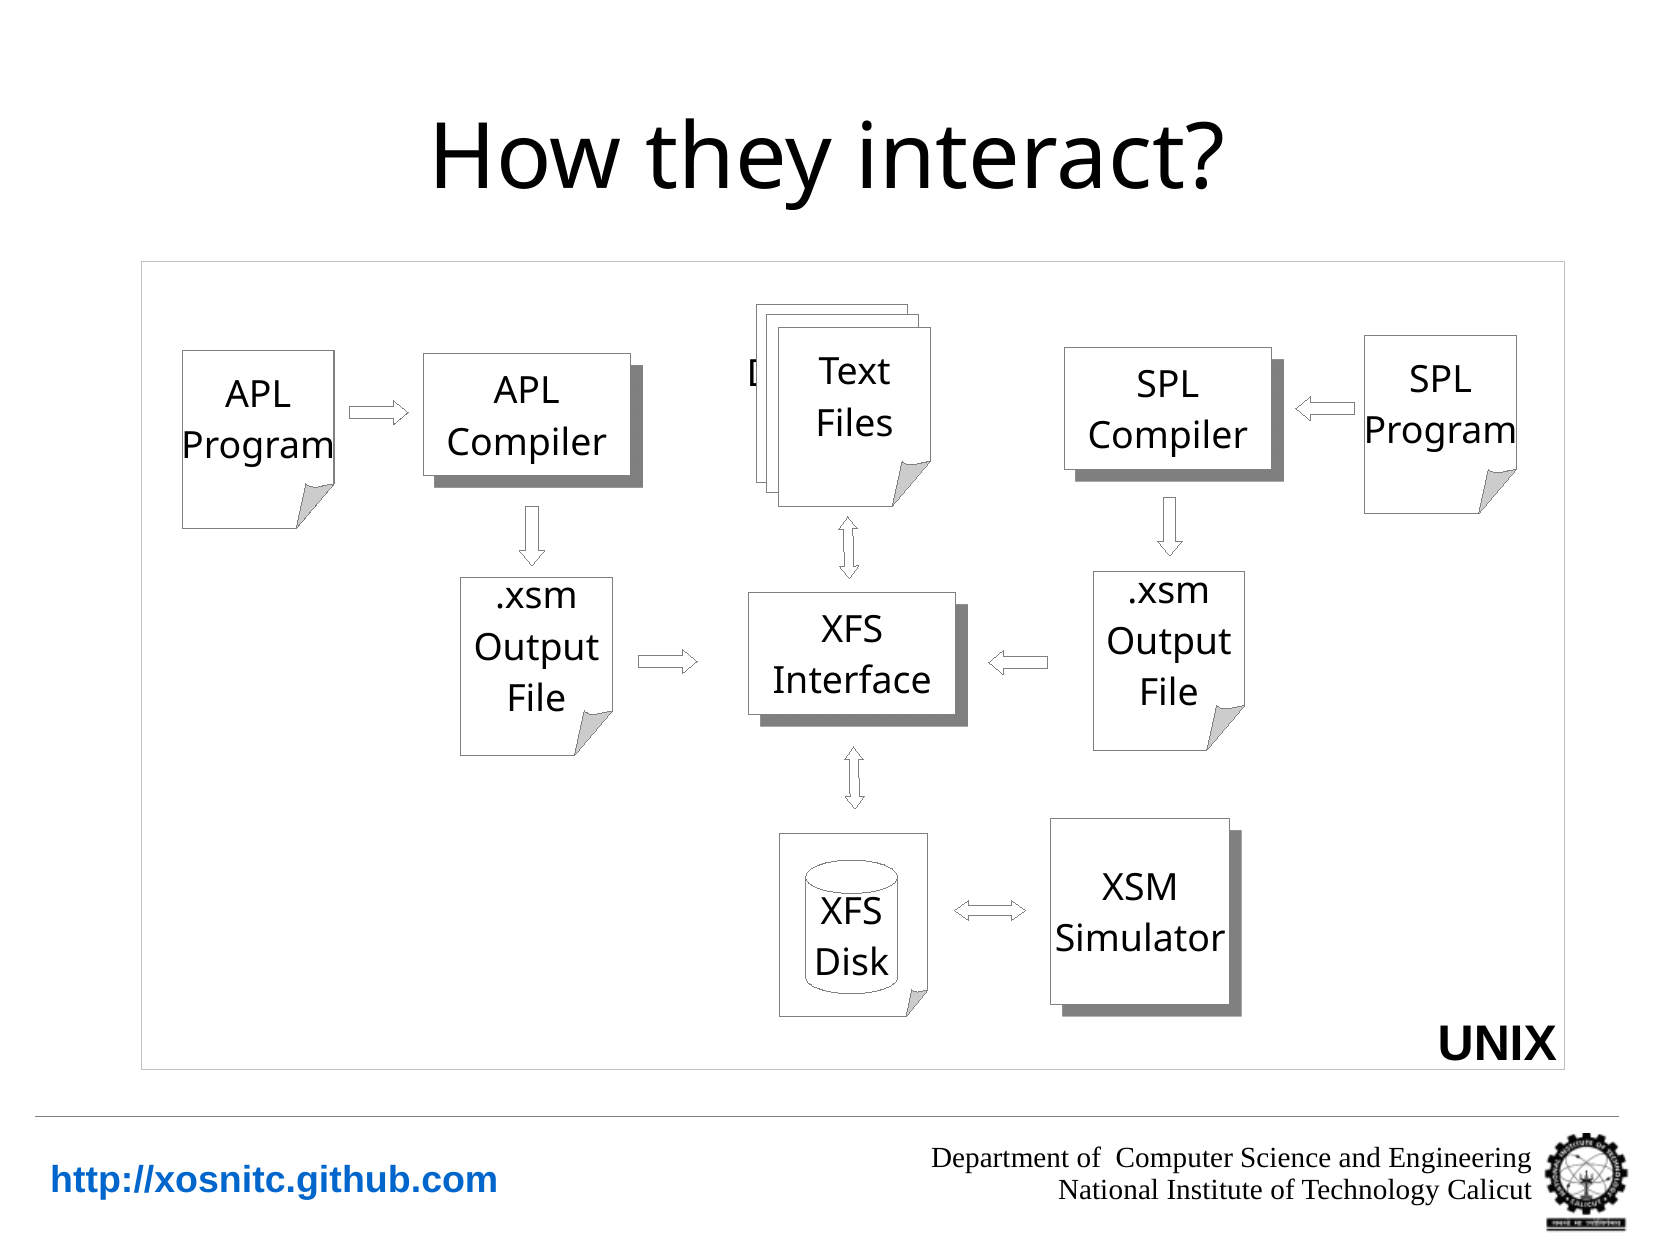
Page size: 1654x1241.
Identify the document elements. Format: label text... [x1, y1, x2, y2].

text_box [844, 746, 865, 809]
text_box [349, 400, 409, 425]
title How they interact? [82, 49, 1571, 257]
text_box [638, 649, 698, 674]
text_box [519, 506, 545, 566]
text_box APL Program [182, 350, 334, 529]
text_box [1157, 497, 1183, 556]
text_box [779, 833, 928, 1017]
text_box [988, 650, 1048, 675]
text_box APL Compiler [423, 353, 631, 476]
text_box XSM Simulator [1050, 818, 1230, 1005]
text_box XFS Disk [805, 879, 898, 994]
text_box SPL Compiler [1064, 347, 1272, 470]
text_box SPL Program [1364, 335, 1517, 514]
text_box XFS Interface [748, 592, 956, 715]
text_box .xsm Output File [460, 577, 613, 756]
text_box [838, 516, 859, 579]
text_box Text Files [778, 327, 931, 507]
text_box [954, 900, 1026, 921]
text_box .xsm Output File [1093, 571, 1245, 751]
text_box [1295, 396, 1355, 421]
text_box UNIX [141, 261, 1565, 1070]
picture [1542, 1133, 1630, 1234]
text_box [756, 304, 919, 493]
